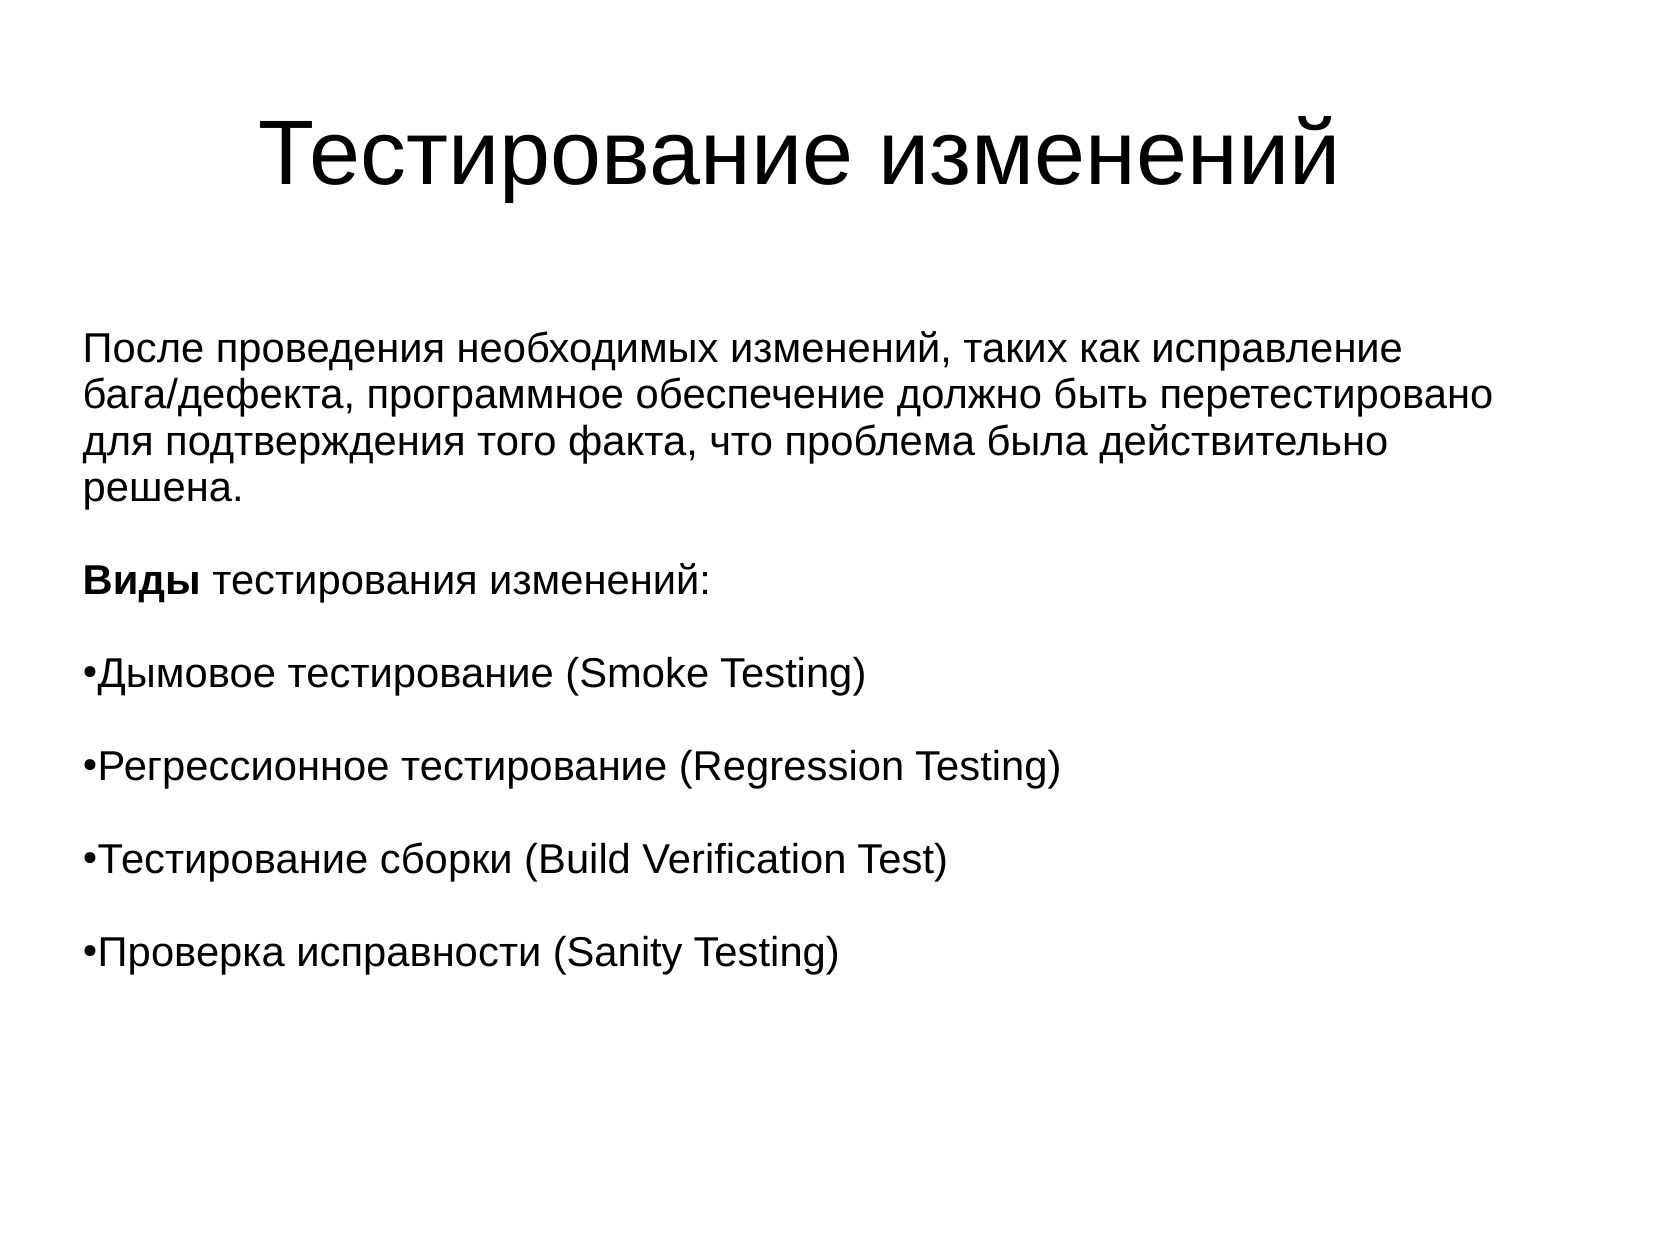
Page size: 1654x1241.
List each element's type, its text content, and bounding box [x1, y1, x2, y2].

subtitle После проведения необходимых изменений, таких как исправление бага/дефекта, программное обеспечение должно быть перетестировано для подтверждения того факта, что проблема была действительно решена. Виды тестирования изменений: Дымовое тестирование (Smoke Testing) Регрессионное тестирование (Regression Testing) Тестирование сборки (Build Verification Test) Проверка исправности (Sanity Testing) [82, 290, 1538, 1010]
title Тестирование изменений [30, 49, 1571, 257]
